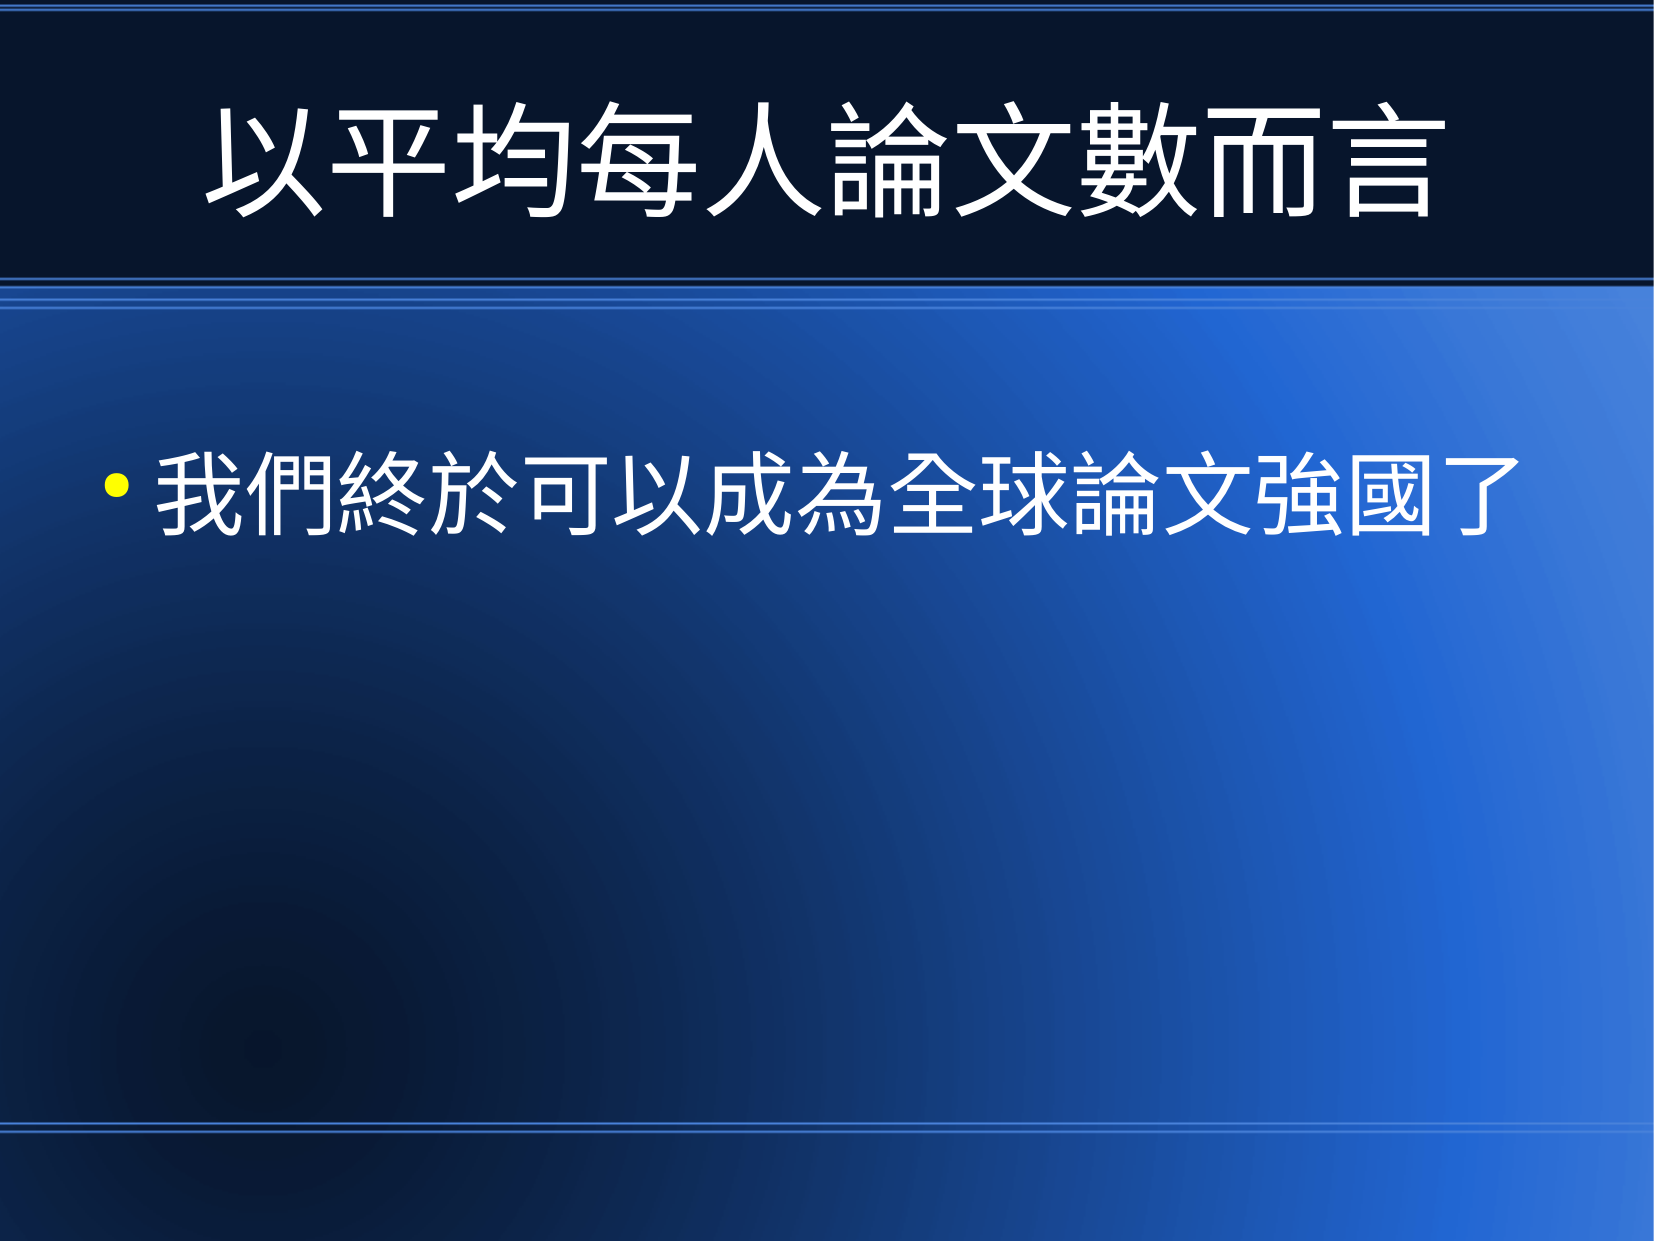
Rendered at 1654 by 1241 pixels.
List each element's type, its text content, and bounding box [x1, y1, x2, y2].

list 我們終於可以成為全球論文強國了 [82, 355, 1571, 1241]
title 以平均每人論文數而言 [82, 49, 1571, 257]
picture [0, 0, 1654, 1241]
